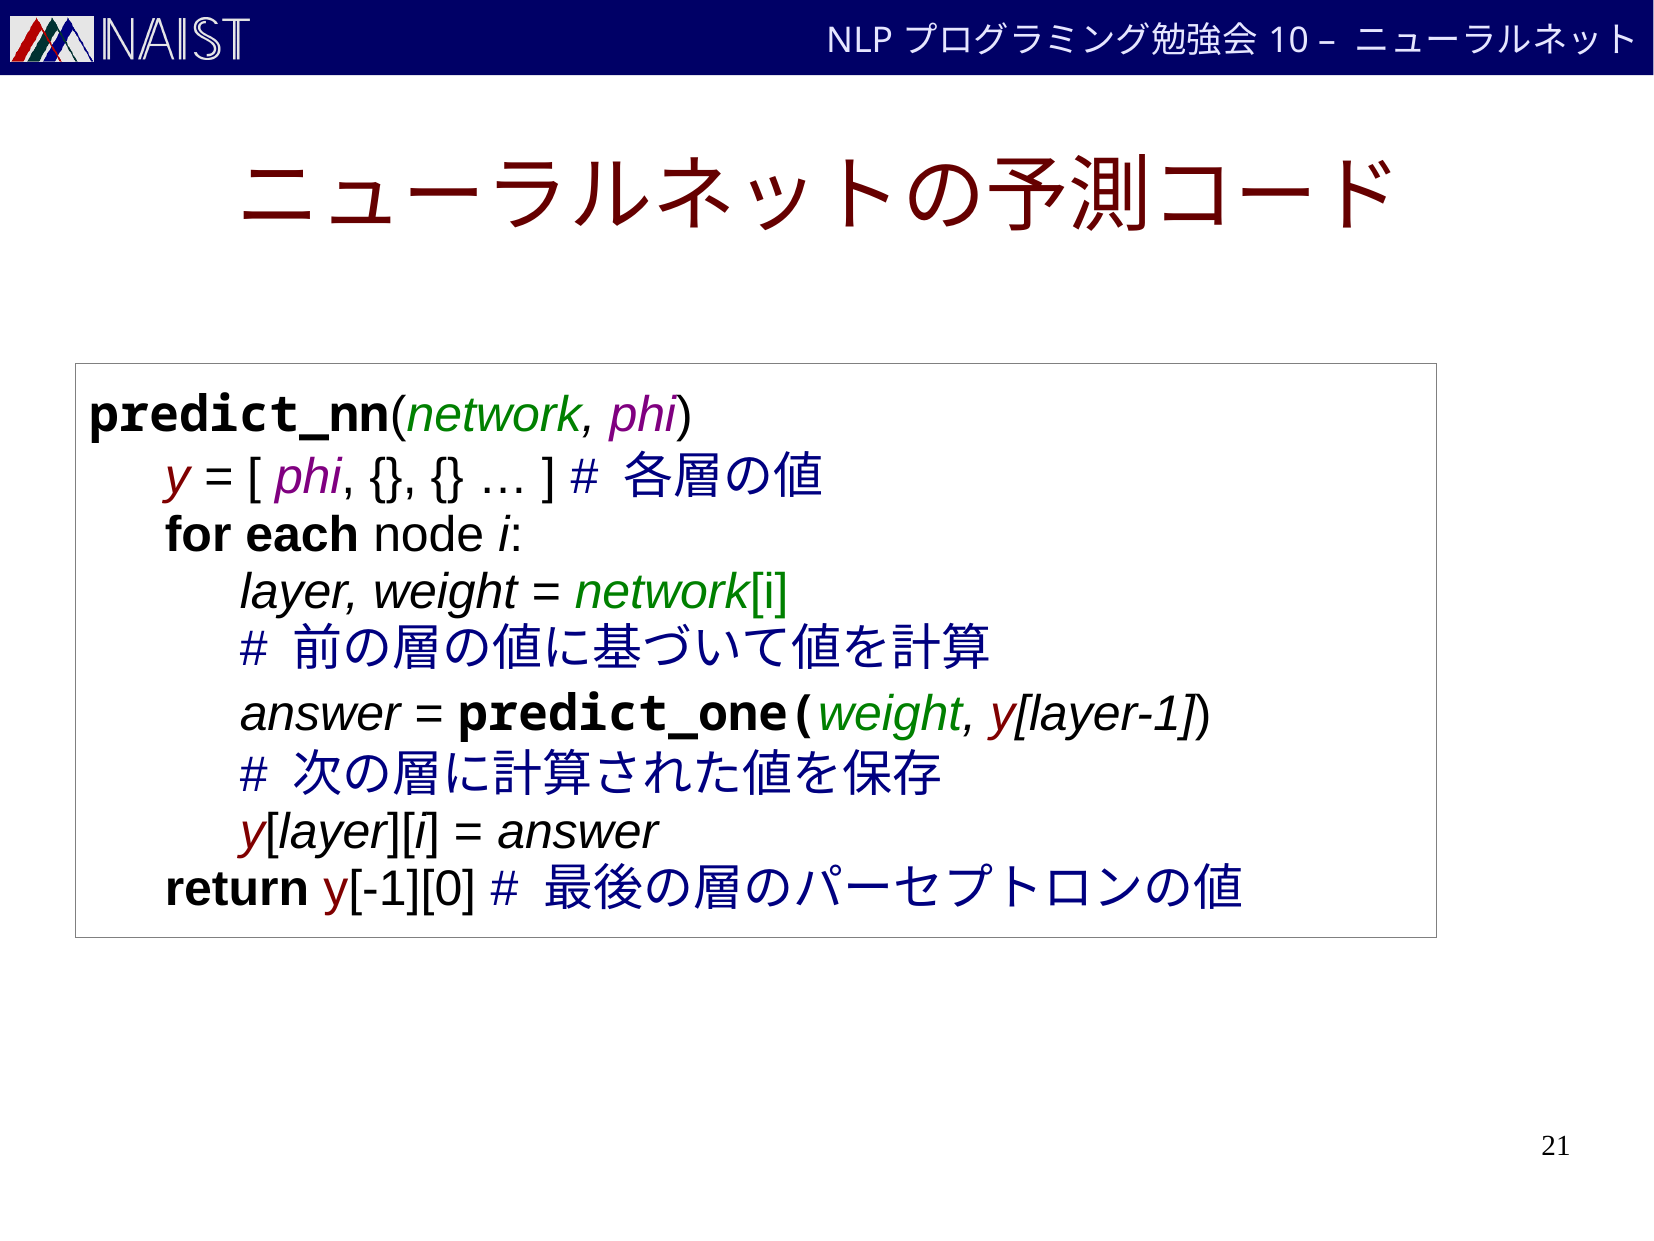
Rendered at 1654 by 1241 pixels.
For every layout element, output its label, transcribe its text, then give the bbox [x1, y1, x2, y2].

picture [102, 17, 251, 60]
text_box predict_nn(network, phi) y = [ phi, {}, {} … ] # 各層の値 for each node i: layer, weight = network[i] # 前の層の値に基づいて値を計算 answer = predict_one(weight, y[layer-1]) # 次の層に計算された値を保存 y[layer][i] = answer return y[-1][0] # 最後の層のパーセプトロンの値 [76, 370, 1259, 919]
picture [10, 16, 94, 62]
title ニューラルネットの予測コード [75, 92, 1564, 285]
